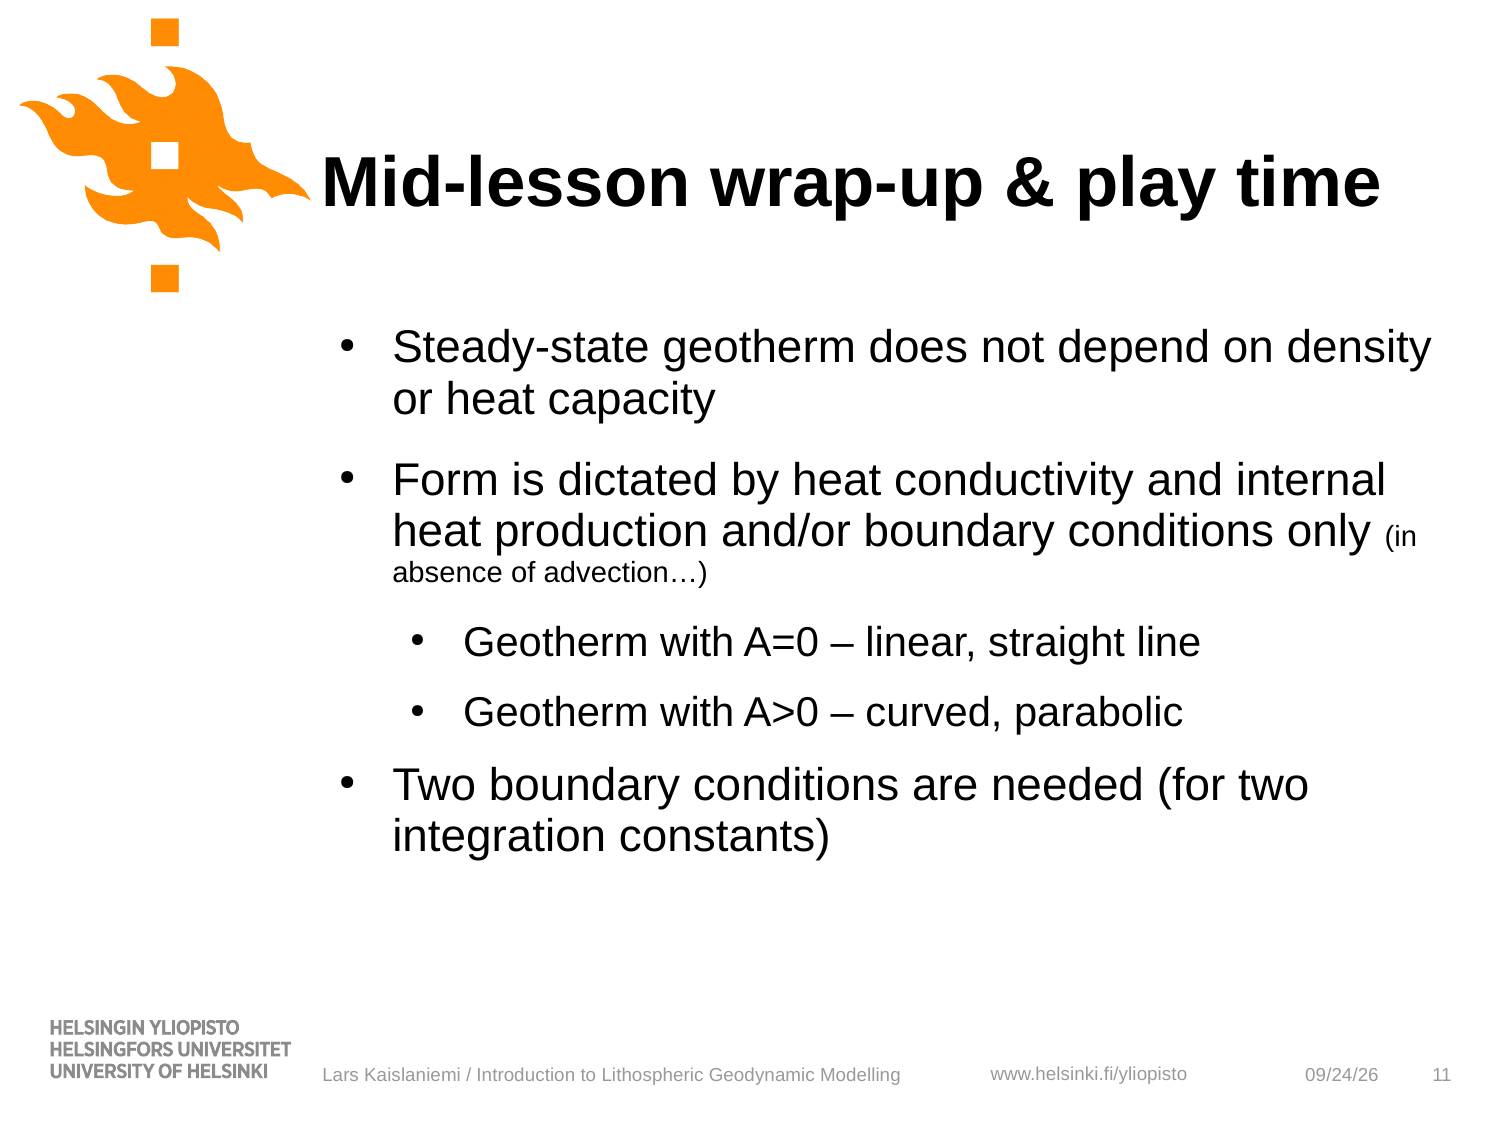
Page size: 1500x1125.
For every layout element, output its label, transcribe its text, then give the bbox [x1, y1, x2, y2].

title Mid-lesson wrap-up & play time [321, 87, 1447, 276]
picture [0, 0, 337, 318]
list Steady-state geotherm does not depend on density or heat capacity Form is dictated by heat conductivity and internal heat production and/or boundary conditions only (in absence of advection…) Geotherm with A=0 – linear, straight line Geotherm with A>0 – curved, parabolic Two boundary conditions are needed (for two integration constants) [321, 321, 1447, 974]
picture [32, 1001, 309, 1096]
